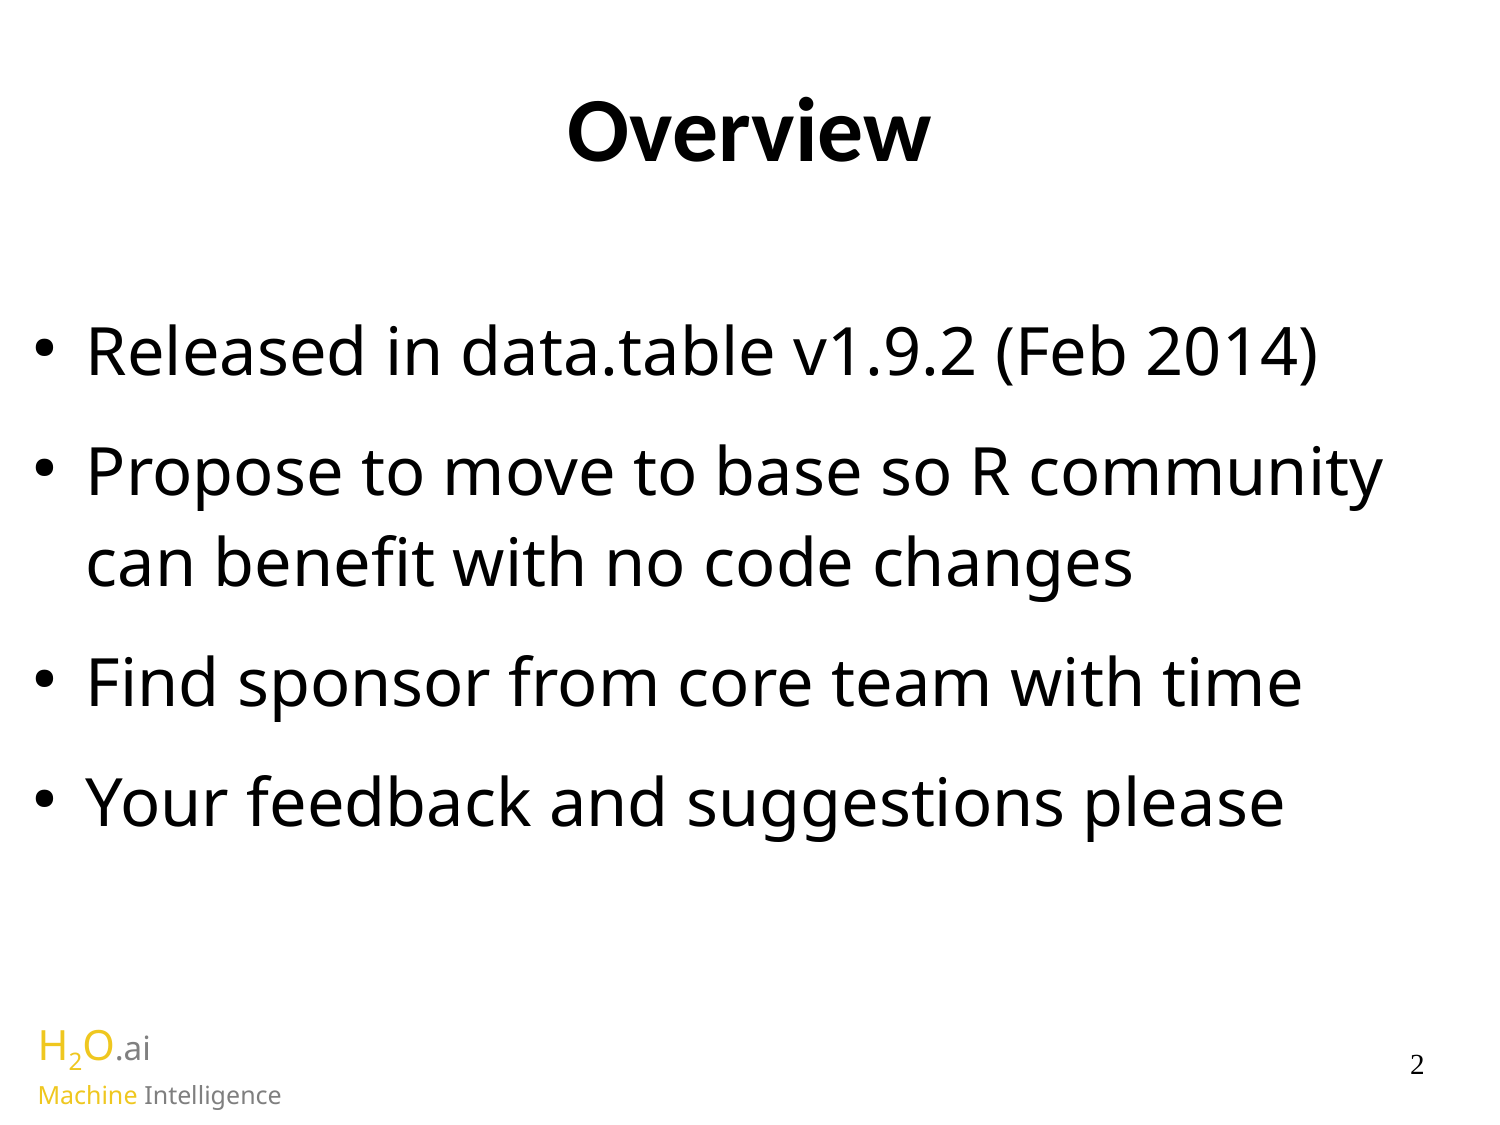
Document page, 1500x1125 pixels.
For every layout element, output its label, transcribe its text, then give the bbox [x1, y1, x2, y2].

list Released in data.table v1.9.2 (Feb 2014) Propose to move to base so R community can benefit with no code changes Find sponsor from core team with time Your feedback and suggestions please [15, 303, 1486, 920]
title Overview [75, 15, 1425, 263]
